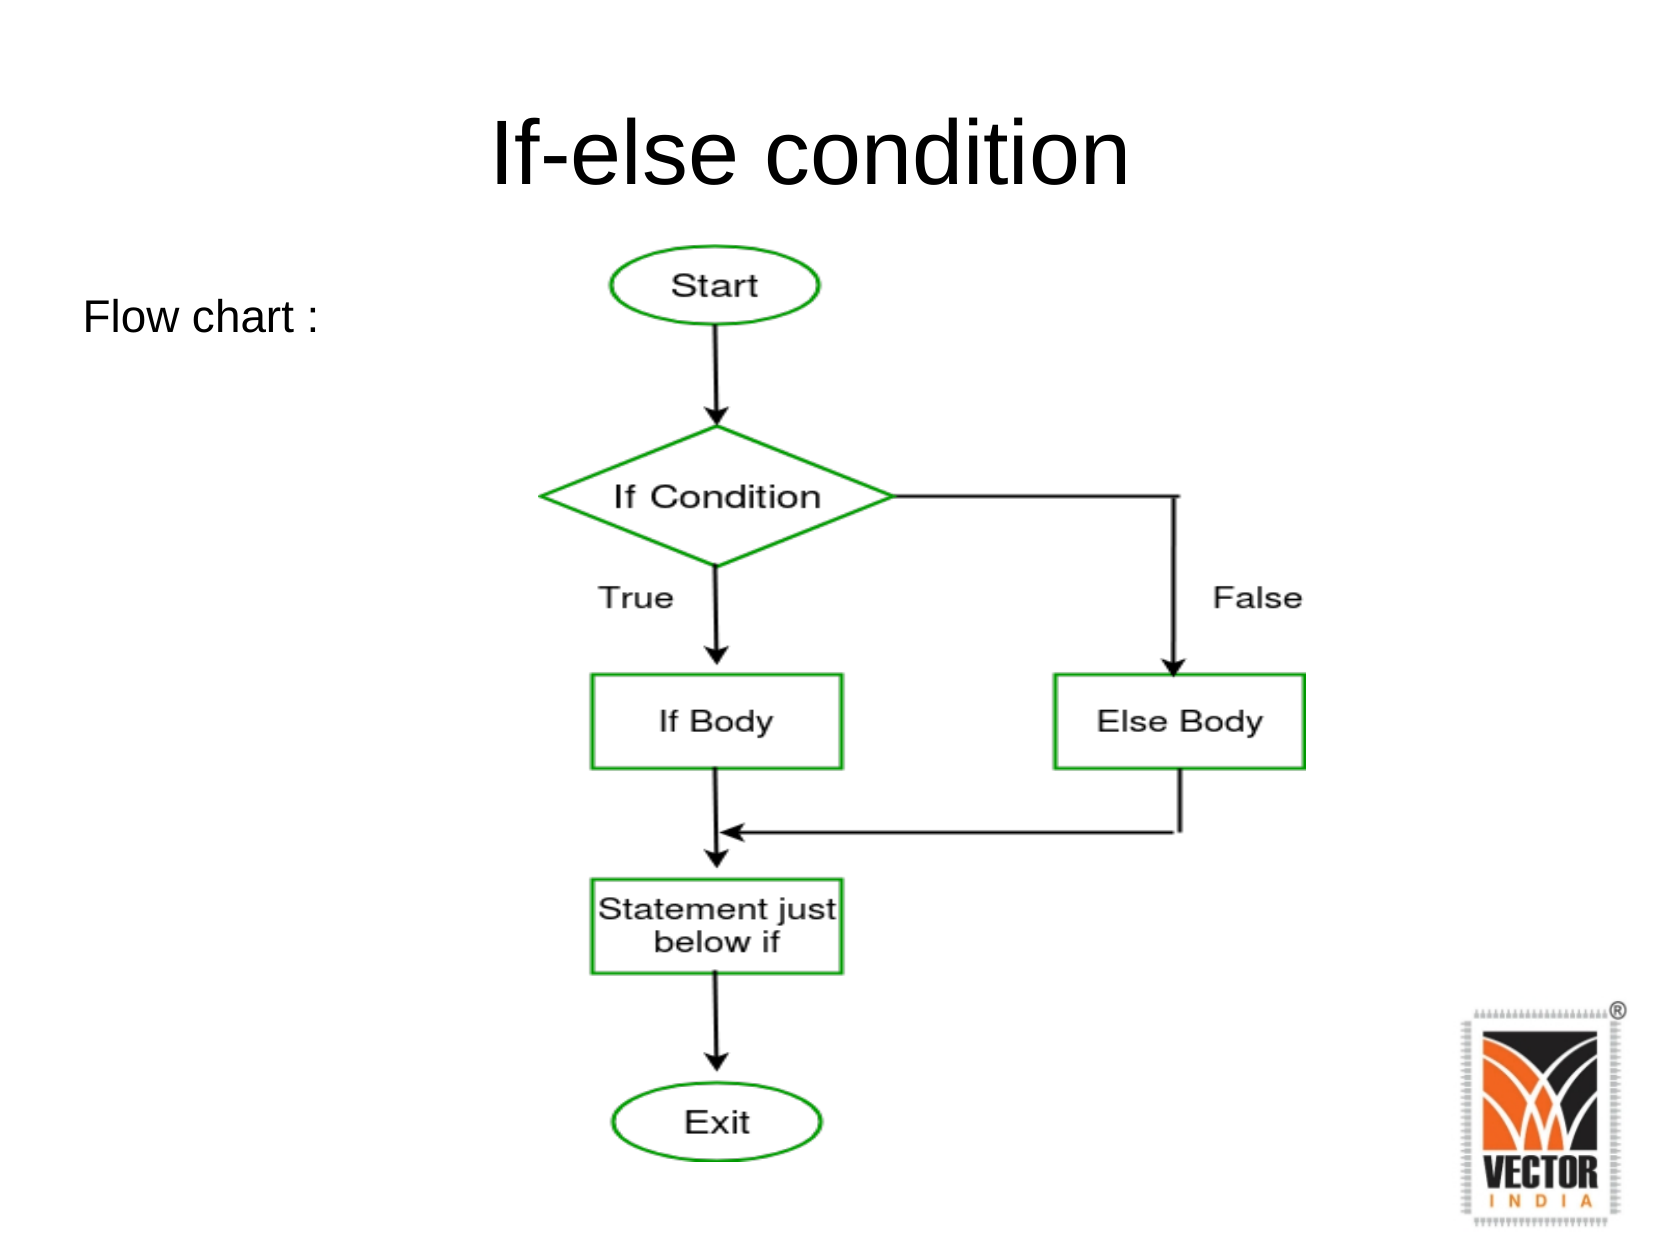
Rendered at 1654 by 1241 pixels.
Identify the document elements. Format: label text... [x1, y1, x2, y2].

picture [1432, 996, 1654, 1237]
subtitle Flow chart : [82, 45, 1571, 1241]
picture [538, 244, 1306, 1162]
